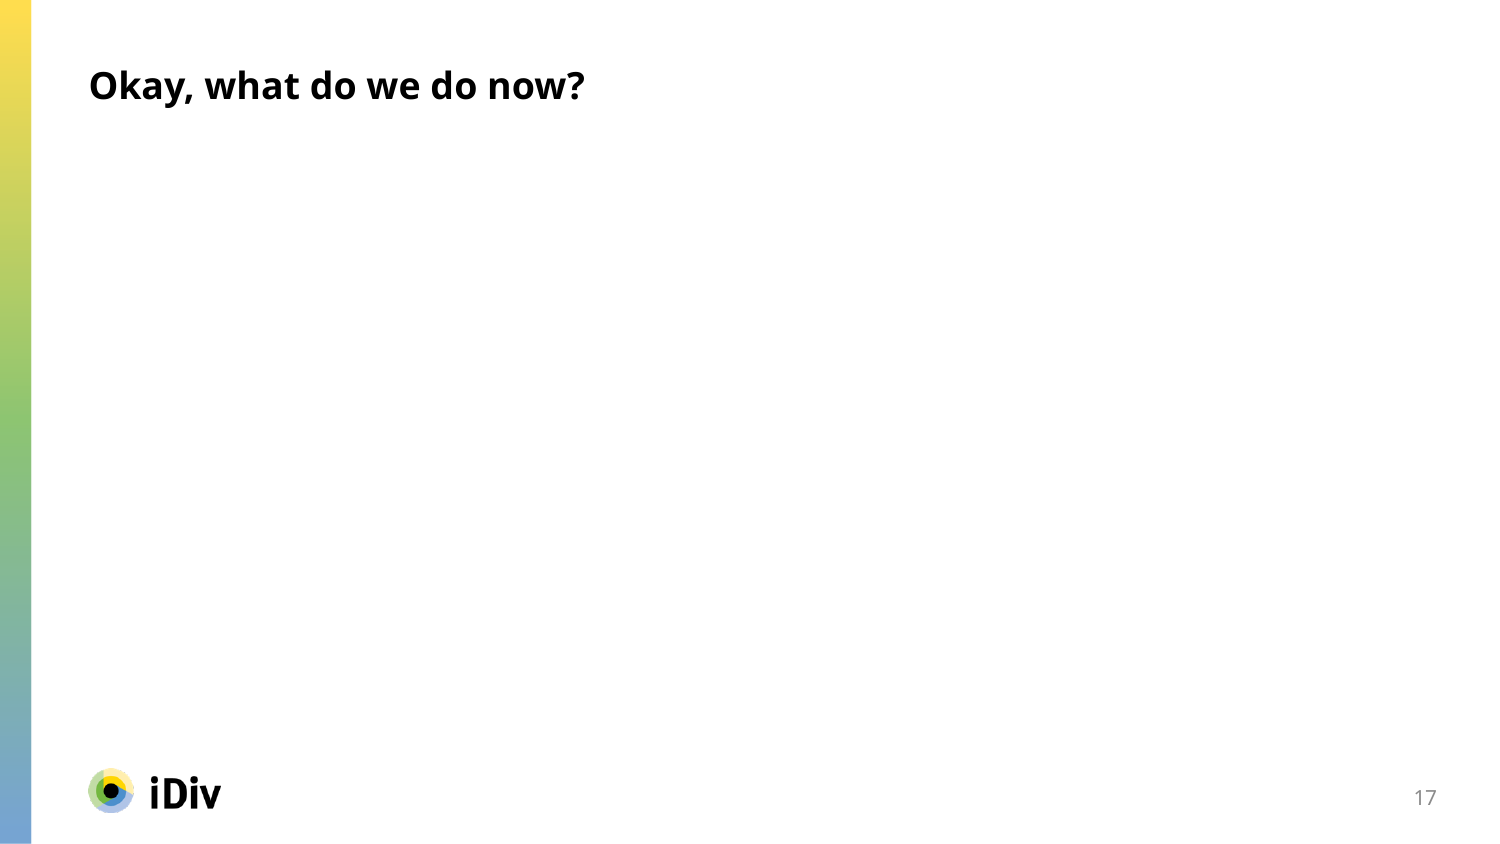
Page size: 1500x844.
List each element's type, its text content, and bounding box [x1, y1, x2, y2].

picture [0, 0, 1500, 844]
list Okay, what do we do now? [88, 61, 1437, 157]
slide_number 6 [1240, 767, 1437, 813]
